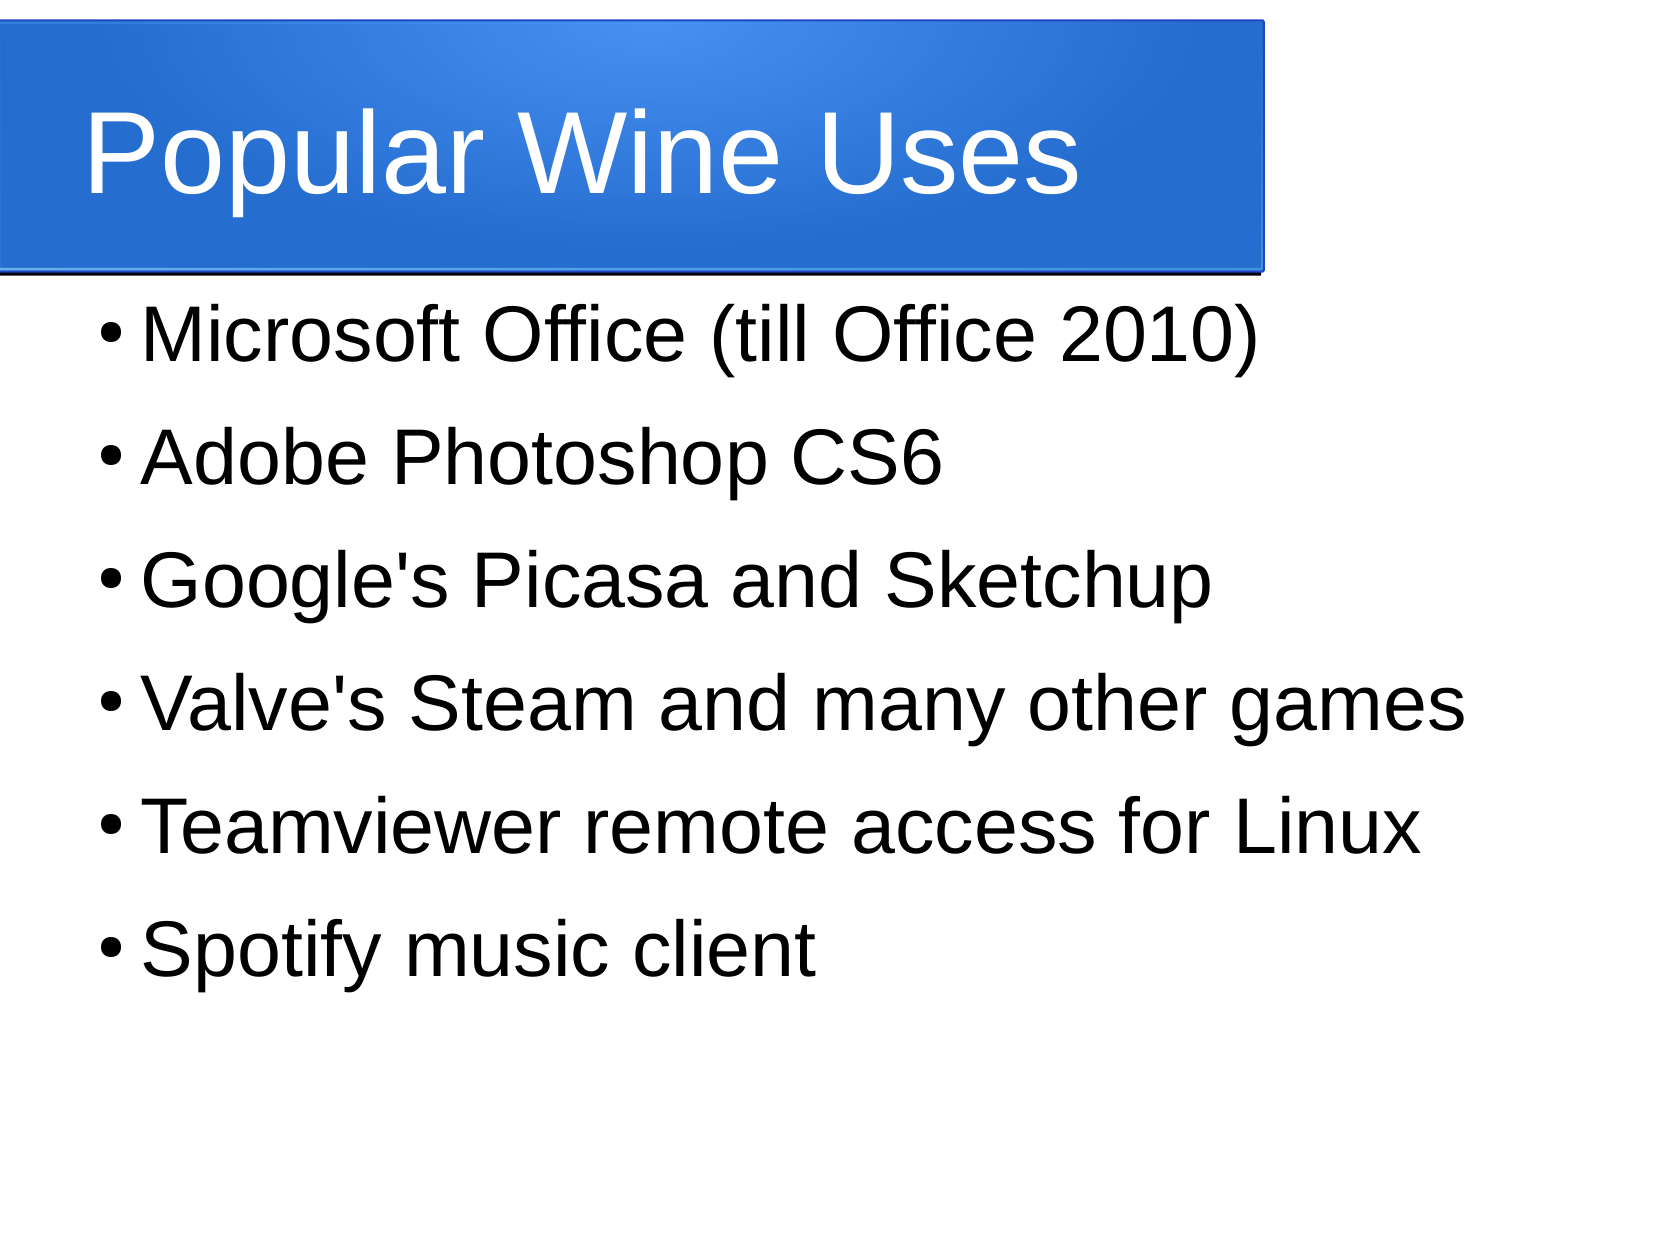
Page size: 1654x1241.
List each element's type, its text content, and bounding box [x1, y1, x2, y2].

title Popular Wine Uses [82, 49, 1250, 257]
list Microsoft Office (till Office 2010) Adobe Photoshop CS6 Google's Picasa and Sketchup Valve's Steam and many other games Teamviewer remote access for Linux Spotify music client [82, 290, 1538, 1010]
